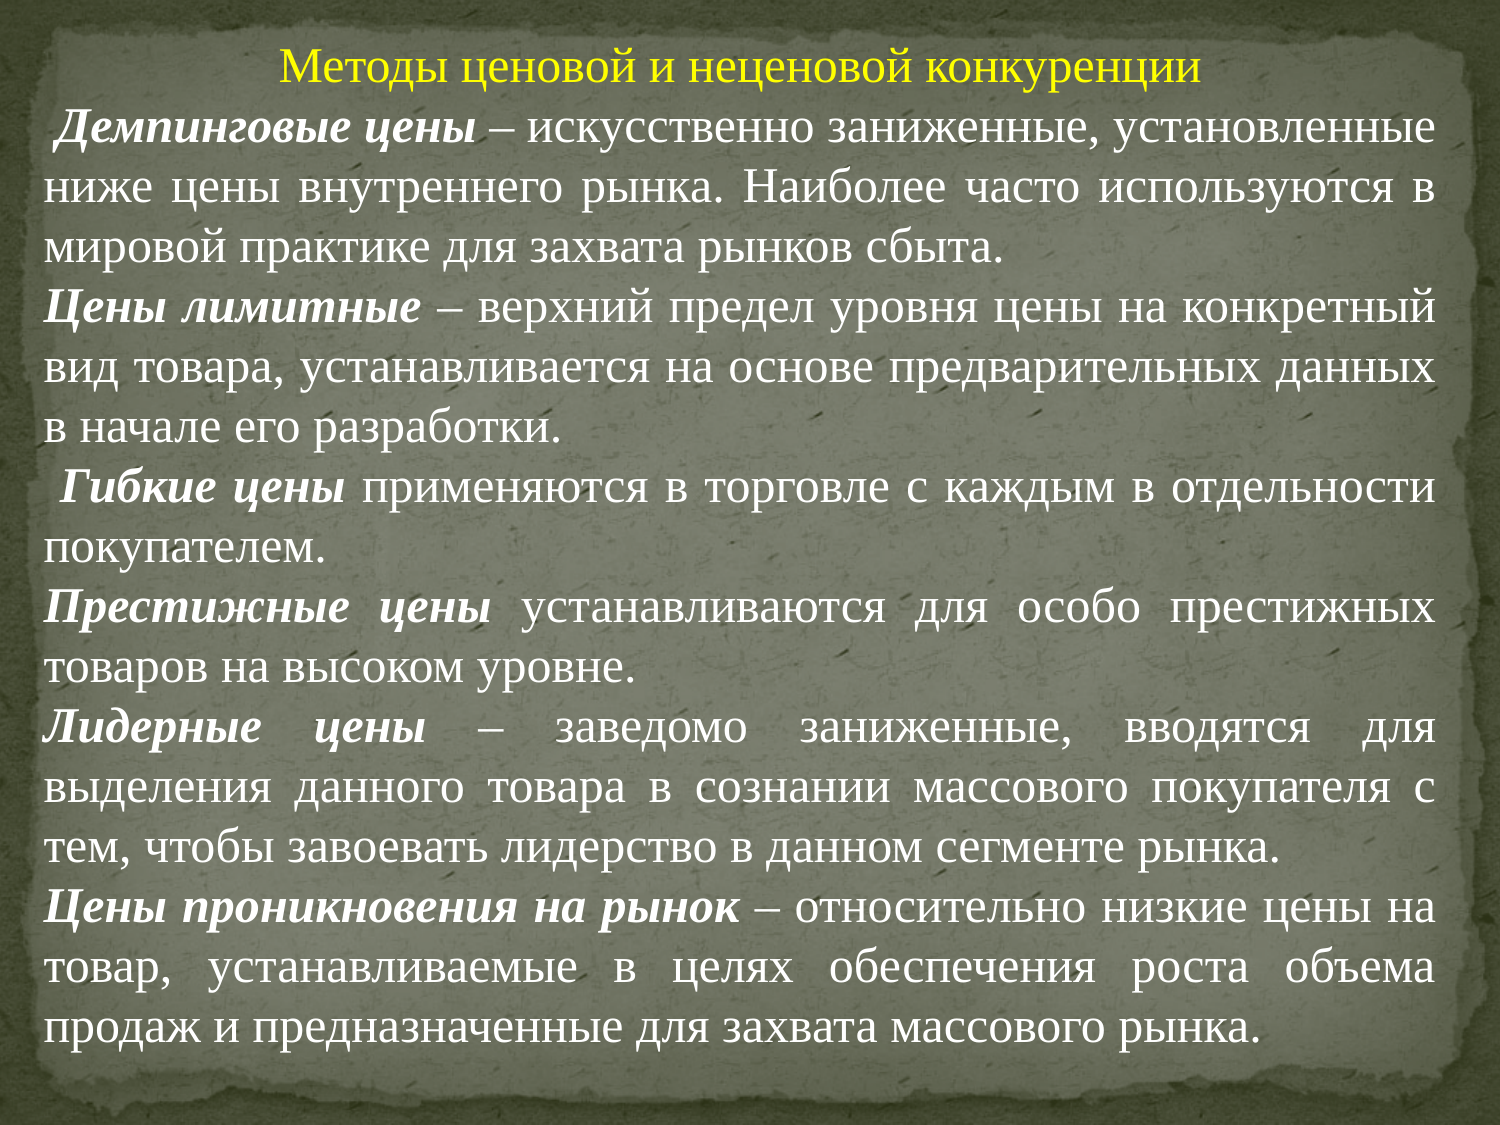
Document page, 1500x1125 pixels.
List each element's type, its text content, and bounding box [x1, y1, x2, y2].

text_box Методы ценовой и неценовой конкуренции Демпинговые цены – искусственно заниженные, установленные ниже цены внутреннего рынка. Наиболее часто используются в мировой практике для захвата рынков сбыта. Цены лимитные – верхний предел уровня цены на конкретный вид товара, устанавливается на основе предварительных данных в начале его разработки. Гибкие цены применяются в торговле с каждым в отдельности покупателем. Престижные цены устанавливаются для особо престижных товаров на высоком уровне. Лидерные цены – заведомо заниженные, вводятся для выделения данного товара в сознании массового покупателя с тем, чтобы завоевать лидерство в данном сегменте рынка. Цены проникновения на рынок – относительно низкие цены на товар, устанавливаемые в целях обеспечения роста объема продаж и предназначенные для захвата массового рынка. [29, 25, 1451, 1061]
